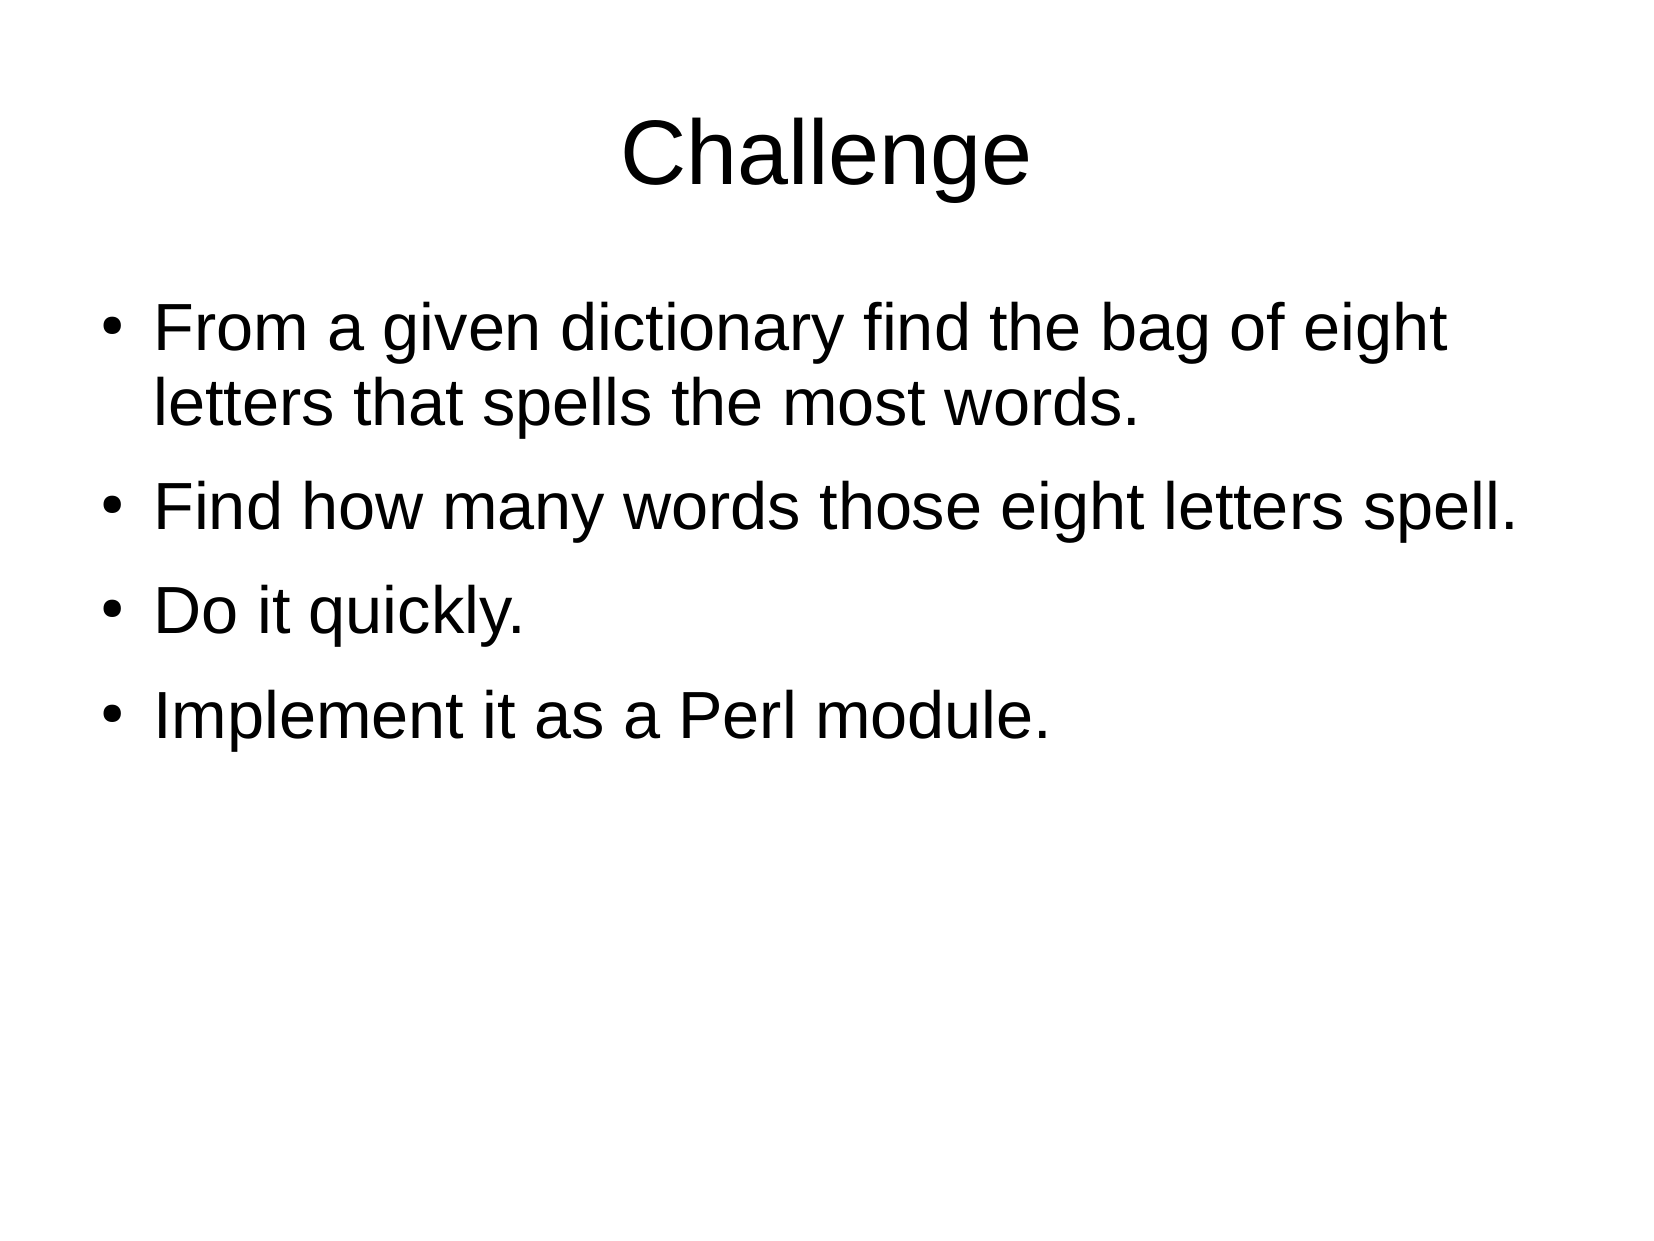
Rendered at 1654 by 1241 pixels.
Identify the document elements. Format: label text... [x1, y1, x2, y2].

title Challenge [82, 49, 1571, 257]
list From a given dictionary find the bag of eight letters that spells the most words. Find how many words those eight letters spell. Do it quickly. Implement it as a Perl module. [82, 290, 1571, 1010]
